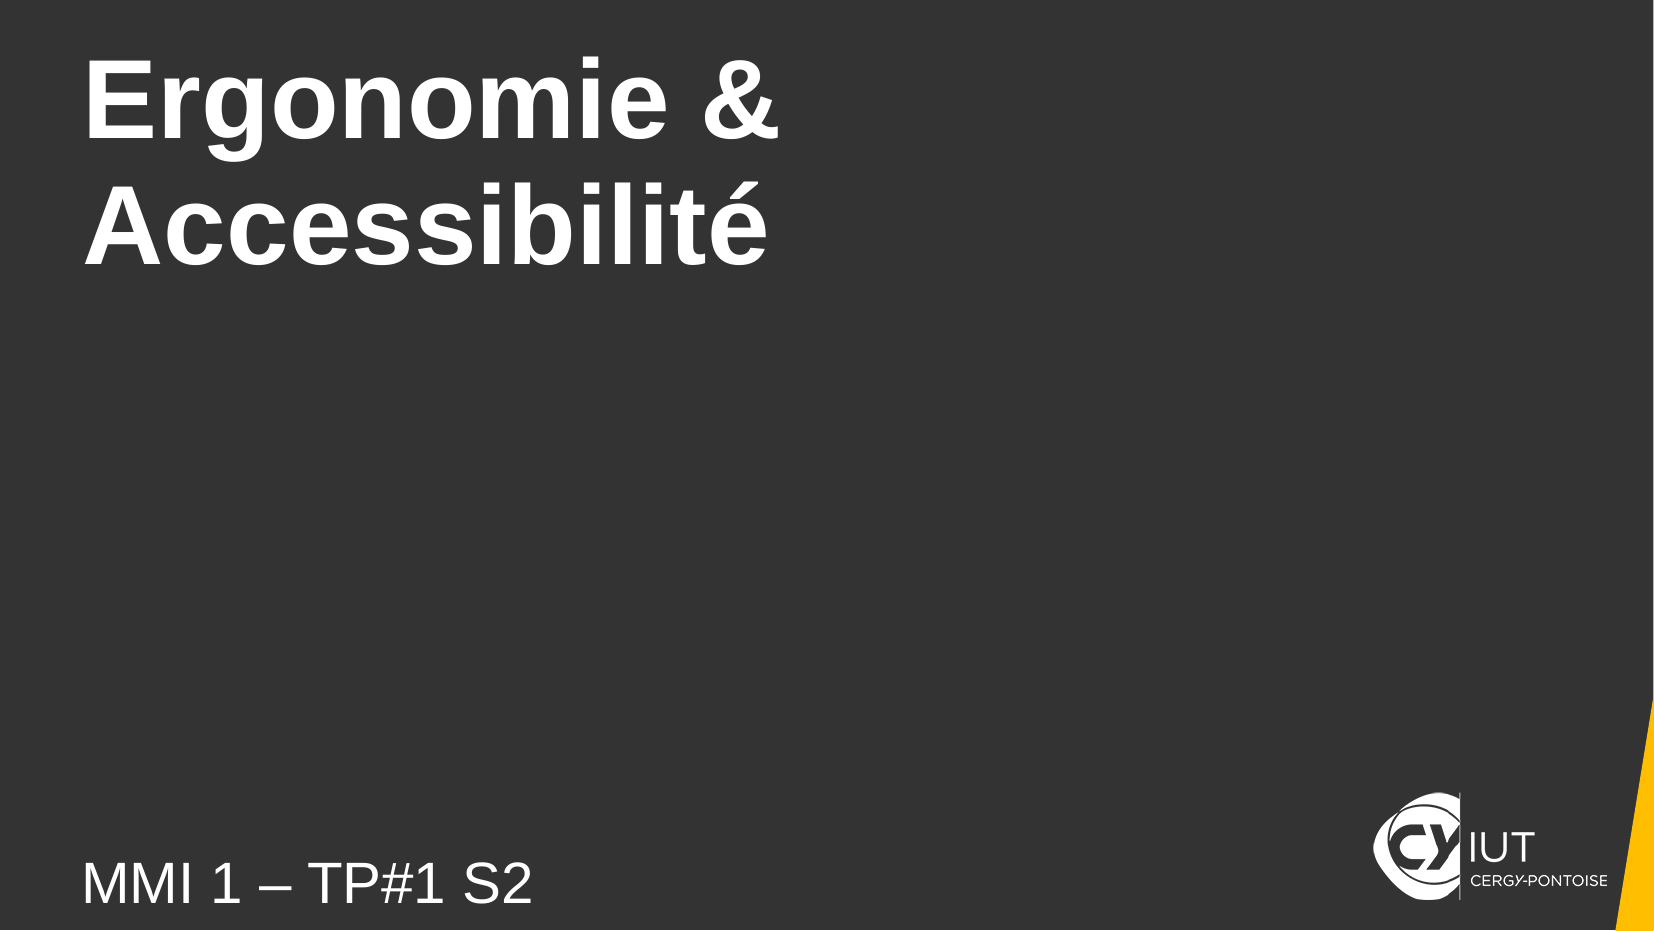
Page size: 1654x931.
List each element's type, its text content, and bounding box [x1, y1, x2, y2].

picture [1370, 791, 1607, 901]
text_box [1615, 692, 1654, 931]
title MMI 1 – TP#1 S2 [81, 805, 1134, 931]
title Ergonomie & Accessibilité [82, 36, 1571, 288]
